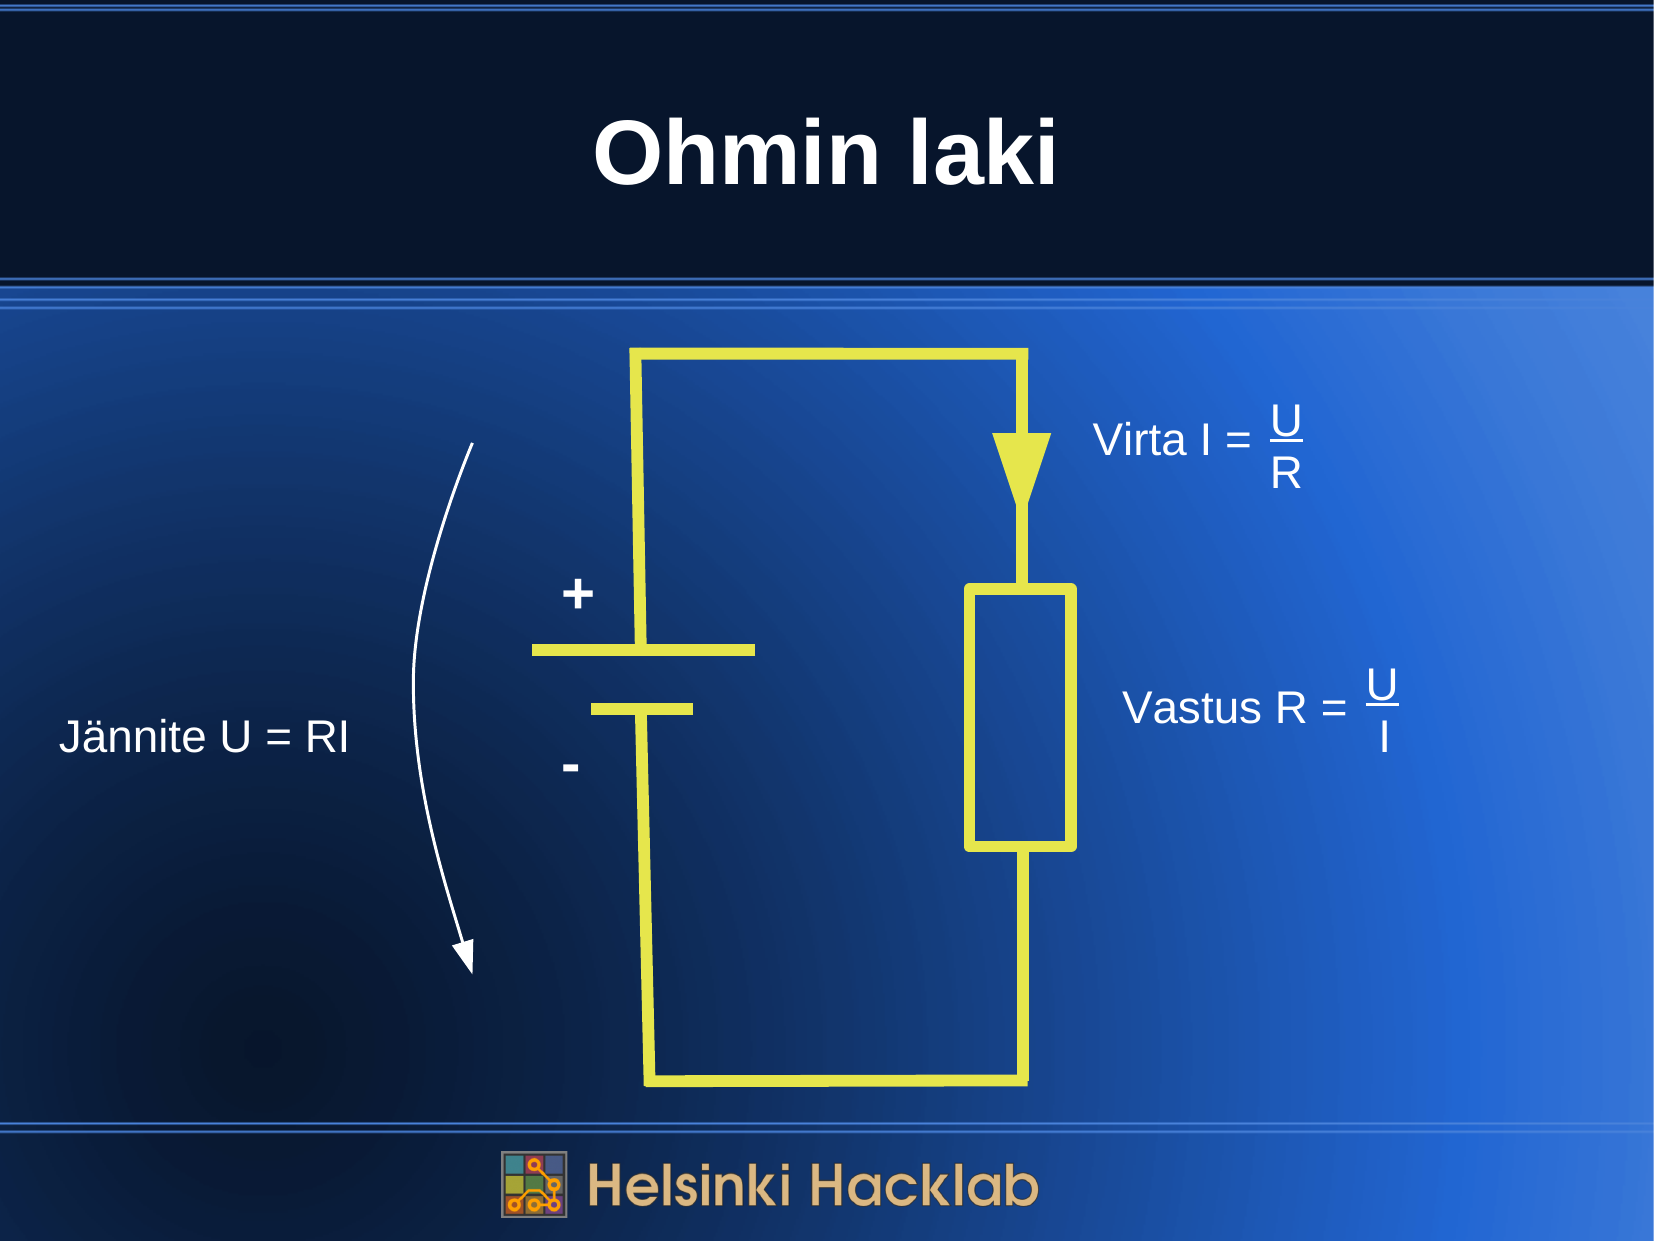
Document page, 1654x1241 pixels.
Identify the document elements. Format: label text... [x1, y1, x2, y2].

picture [0, 0, 1654, 1241]
text_box Jännite U = RI [59, 711, 384, 768]
text_box U R [1269, 395, 1329, 499]
text_box - [561, 730, 621, 798]
text_box + [561, 561, 621, 650]
title Ohmin laki [82, 49, 1571, 257]
text_box Virta I = [1092, 413, 1269, 470]
text_box Vastus R = [1122, 681, 1365, 739]
text_box U I [1365, 659, 1425, 762]
